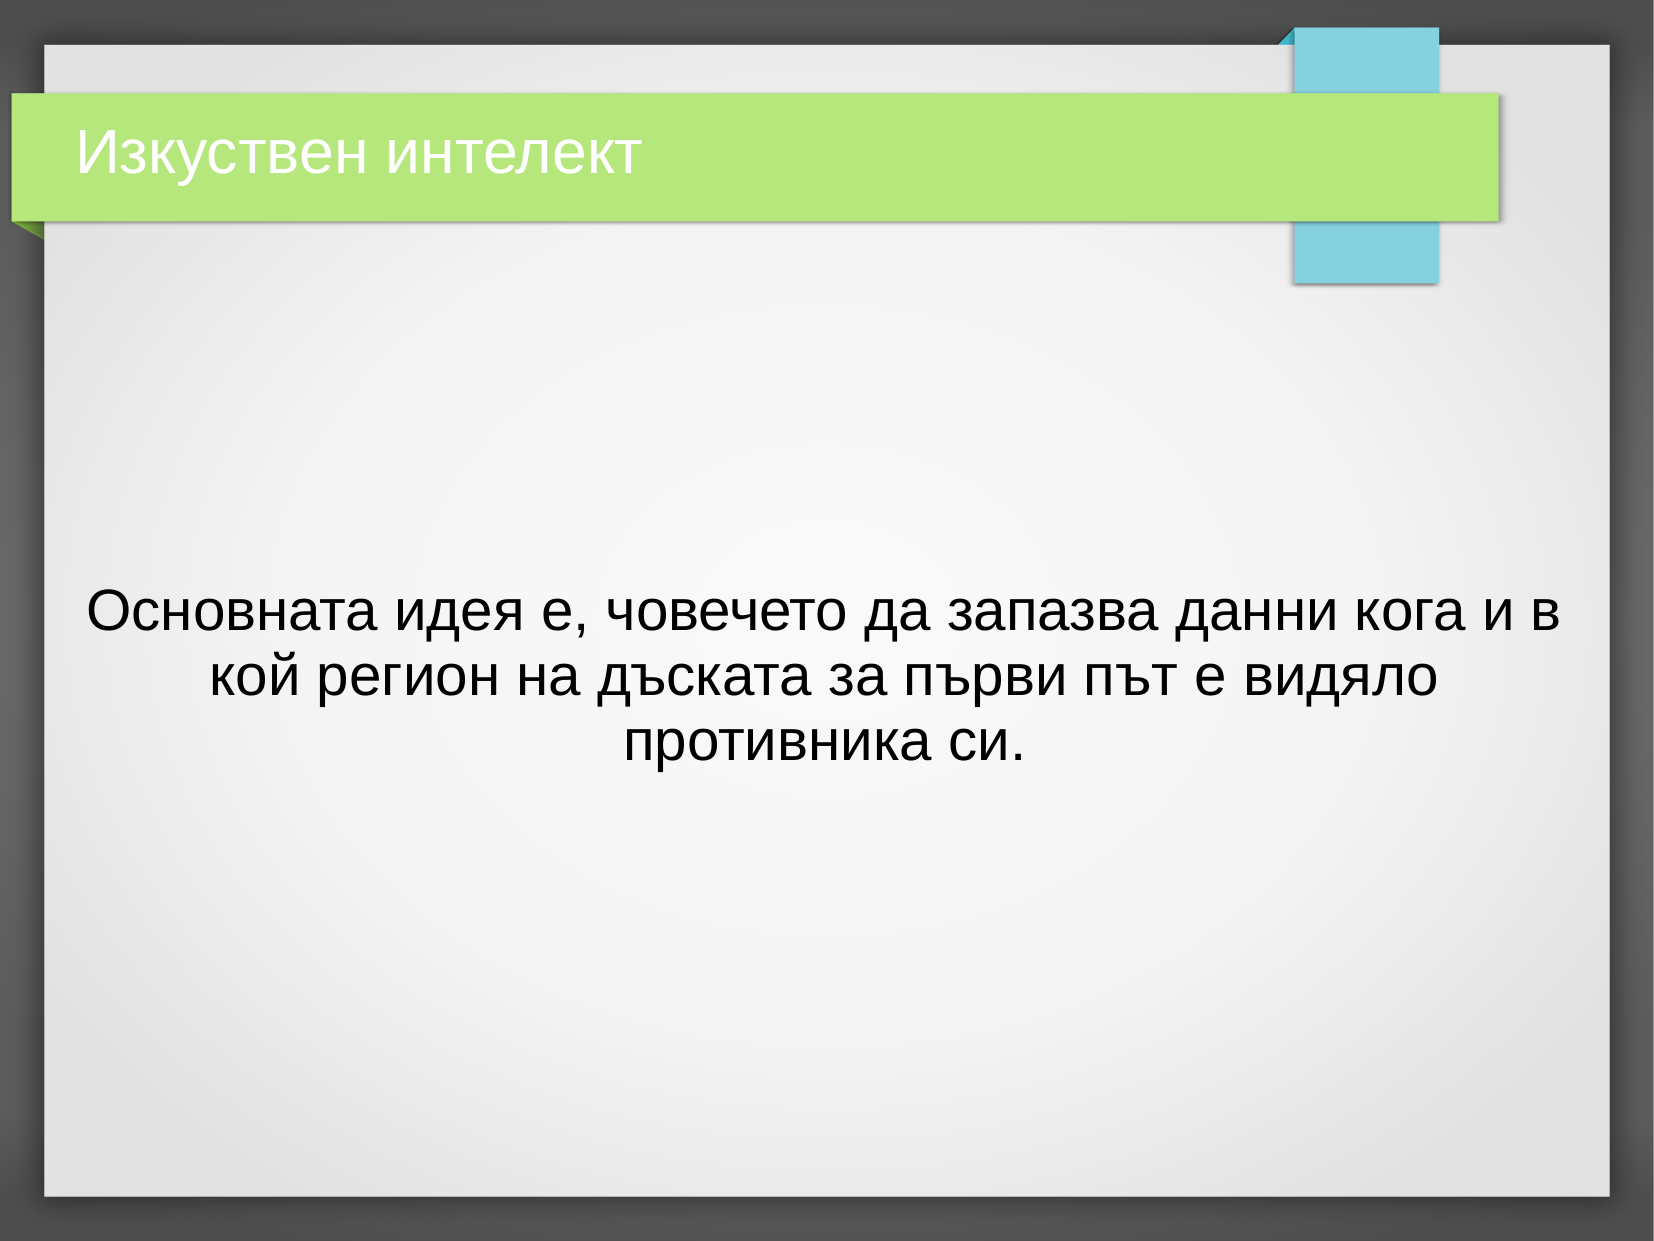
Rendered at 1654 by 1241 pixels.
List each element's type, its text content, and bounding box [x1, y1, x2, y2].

title Изкуствен интелект [75, 47, 1564, 256]
picture [0, 0, 1654, 1241]
text_box Основната идея е, човечето да запазва данни кога и в кой регион на дъската за първи път е видяло противника си. [60, 570, 1591, 845]
